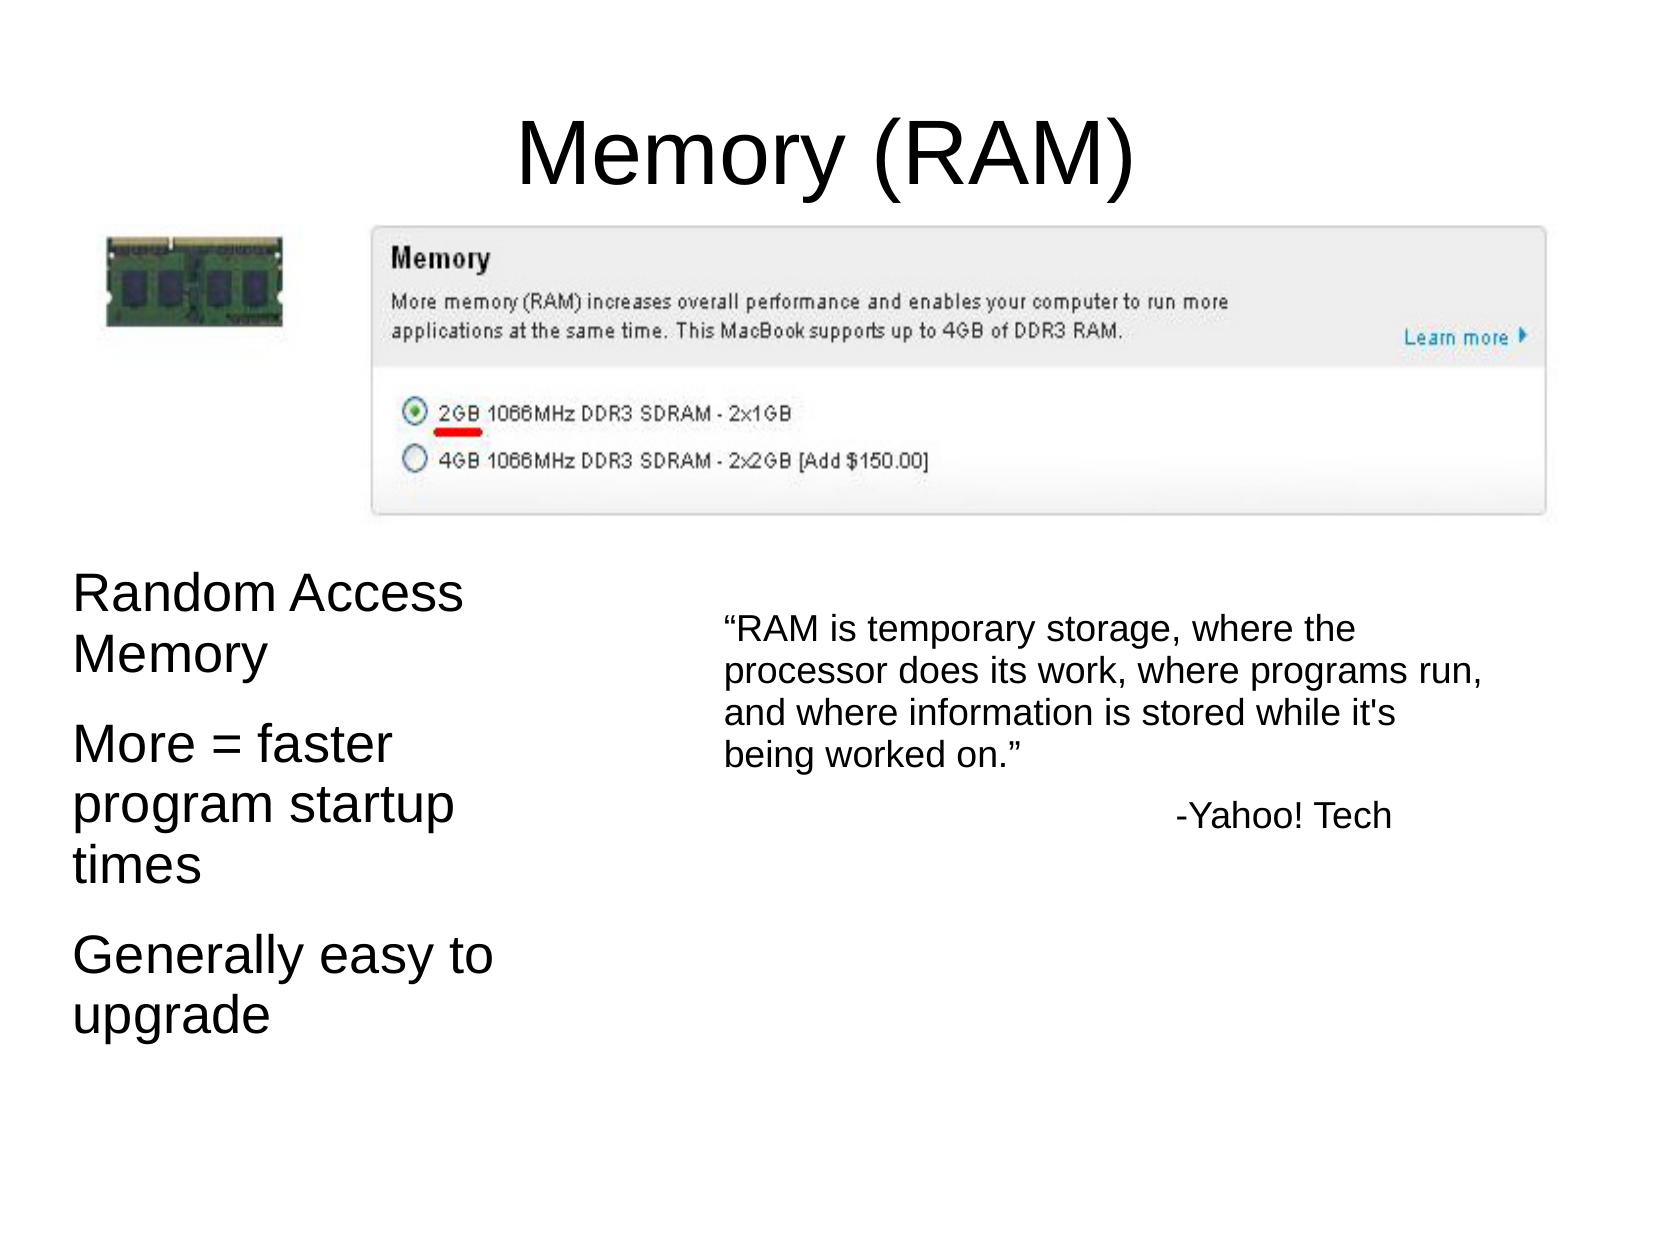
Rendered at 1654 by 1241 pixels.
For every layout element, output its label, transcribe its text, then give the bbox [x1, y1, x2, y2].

title Memory (RAM) [82, 49, 1571, 257]
text_box -Yahoo! Tech [1160, 787, 1407, 845]
text_box “RAM is temporary storage, where the processor does its work, where programs run, and where information is stored while it's being worked on.” [708, 600, 1501, 783]
picture [95, 224, 1559, 526]
list Random Access Memory More = faster program startup times Generally easy to upgrade [72, 562, 601, 1098]
